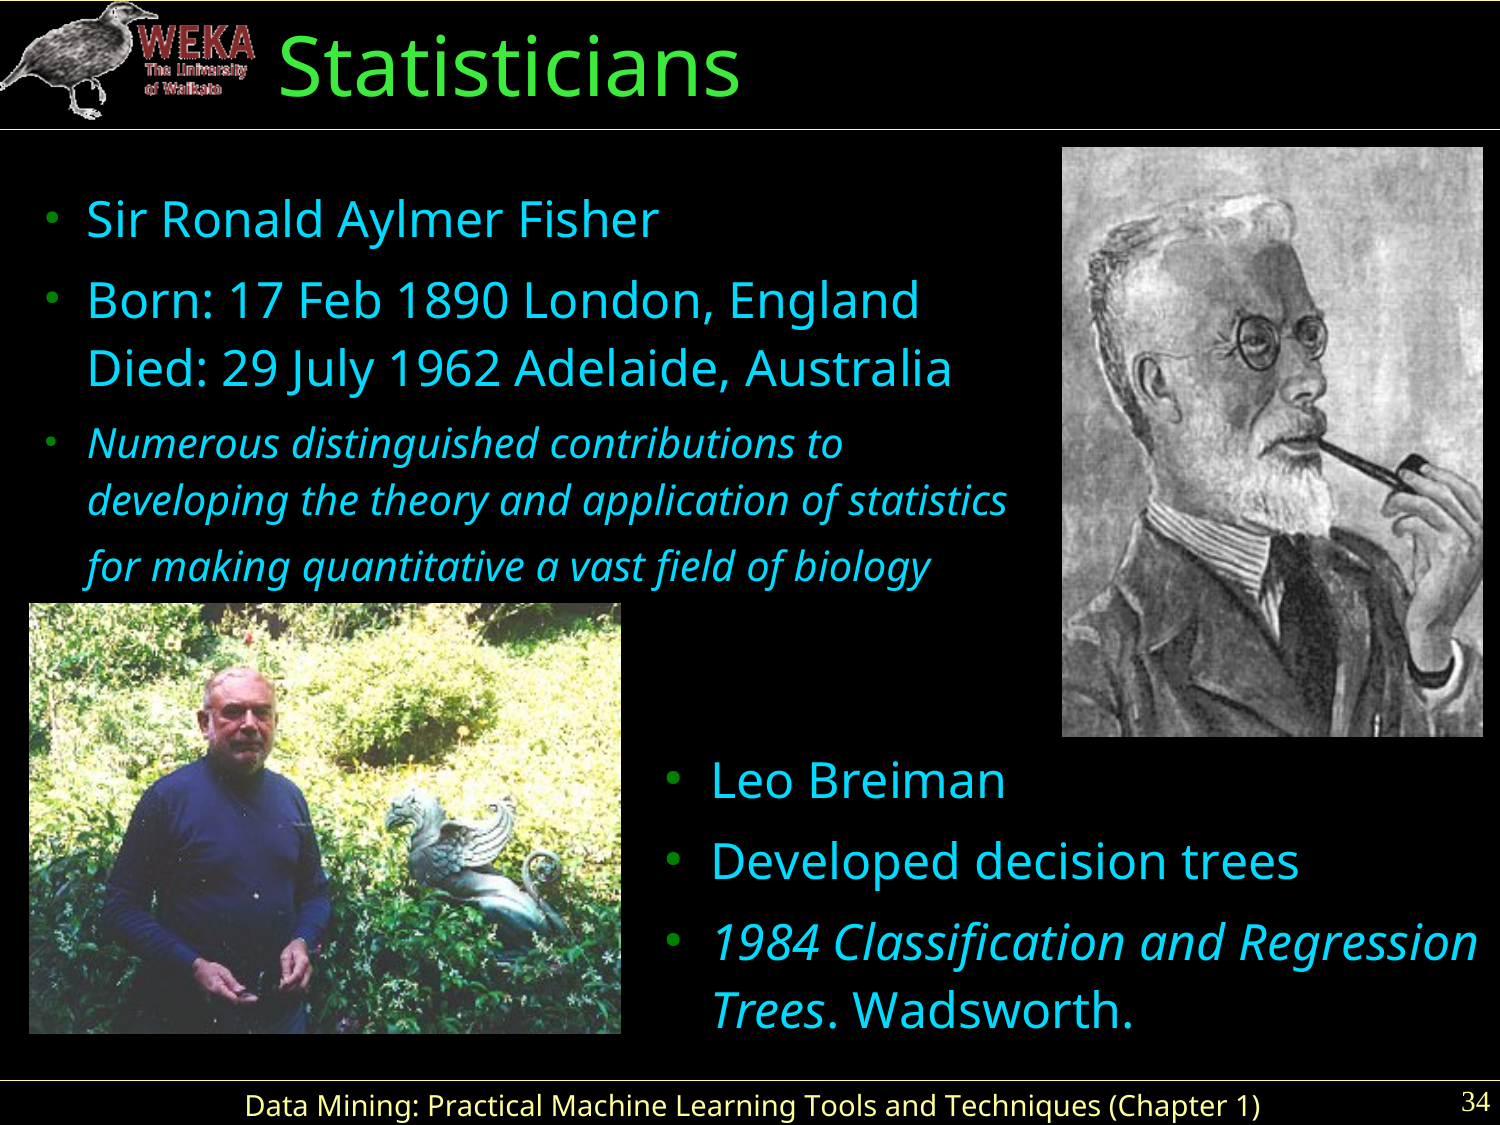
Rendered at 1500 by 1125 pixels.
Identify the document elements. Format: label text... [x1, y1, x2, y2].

picture [0, 1, 263, 129]
picture [29, 603, 621, 1034]
title Statisticians [263, 0, 1500, 159]
list Sir Ronald Aylmer Fisher Born: 17 Feb 1890 London, England Died: 29 July 1962 Adelaide, Australia Numerous distinguished contributions to developing the theory and application of statistics for making quantitative a vast field of biology [29, 177, 1063, 1108]
picture [1062, 147, 1483, 737]
text_box Leo Breiman Developed decision trees 1984 Classification and Regression Trees. Wadsworth. [649, 738, 1500, 1113]
